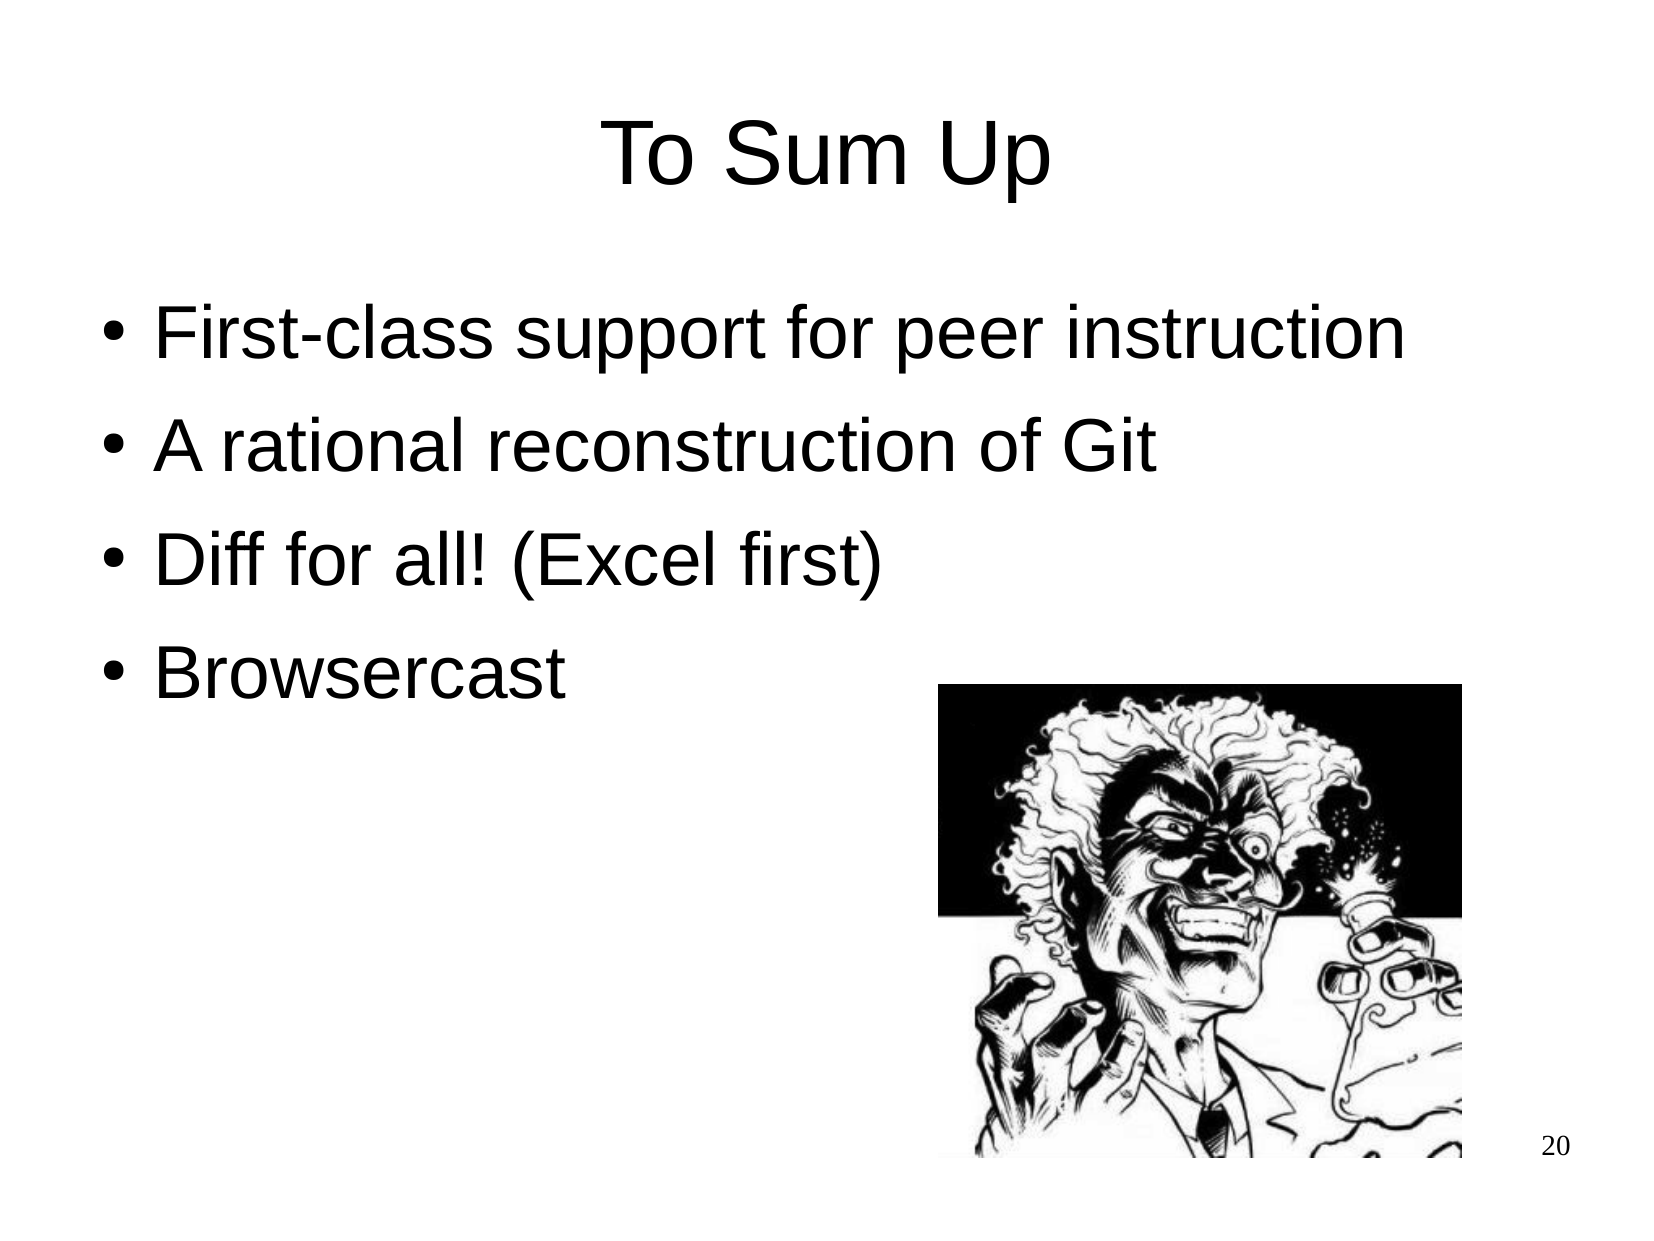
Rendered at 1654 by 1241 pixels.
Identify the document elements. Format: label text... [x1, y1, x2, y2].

title To Sum Up [82, 49, 1571, 257]
list First-class support for peer instruction A rational reconstruction of Git Diff for all! (Excel first) Browsercast [82, 290, 1538, 1010]
picture [938, 684, 1462, 1158]
